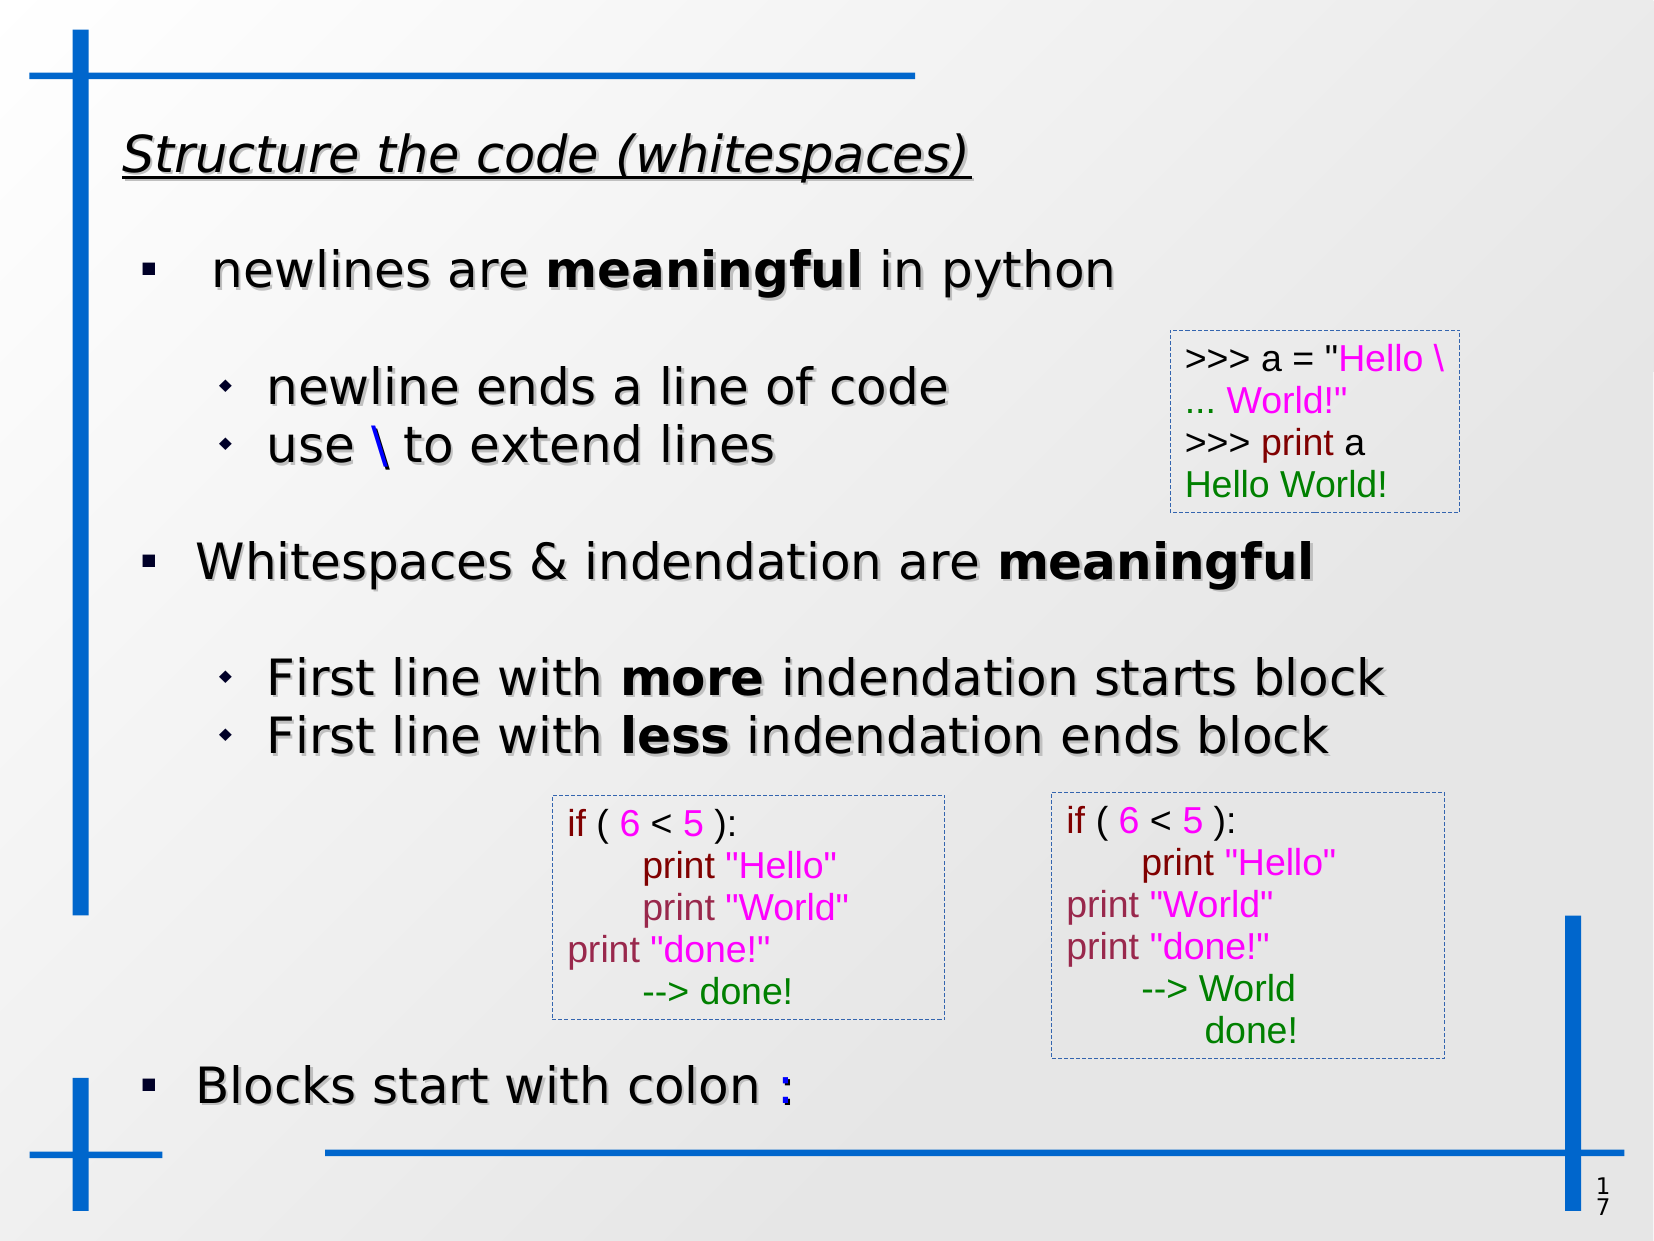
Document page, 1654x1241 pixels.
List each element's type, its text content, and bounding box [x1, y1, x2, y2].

text_box >>> a = "Hello \ ... World!" >>> print a Hello World! [1170, 330, 1460, 513]
list newlines are meaningful in python newline ends a line of code use \ to extend lines Whitespaces & indendation are meaningful First line with more indendation starts block First line with less indendation ends block Blocks start with colon : [124, 241, 1526, 1174]
text_box if ( 6 < 5 ): print "Hello" print "World" print "done!" --> done! [552, 795, 945, 1020]
title Structure the code (whitespaces) [122, 91, 1524, 219]
text_box if ( 6 < 5 ): print "Hello" print "World" print "done!" --> World done! [1051, 792, 1445, 1059]
